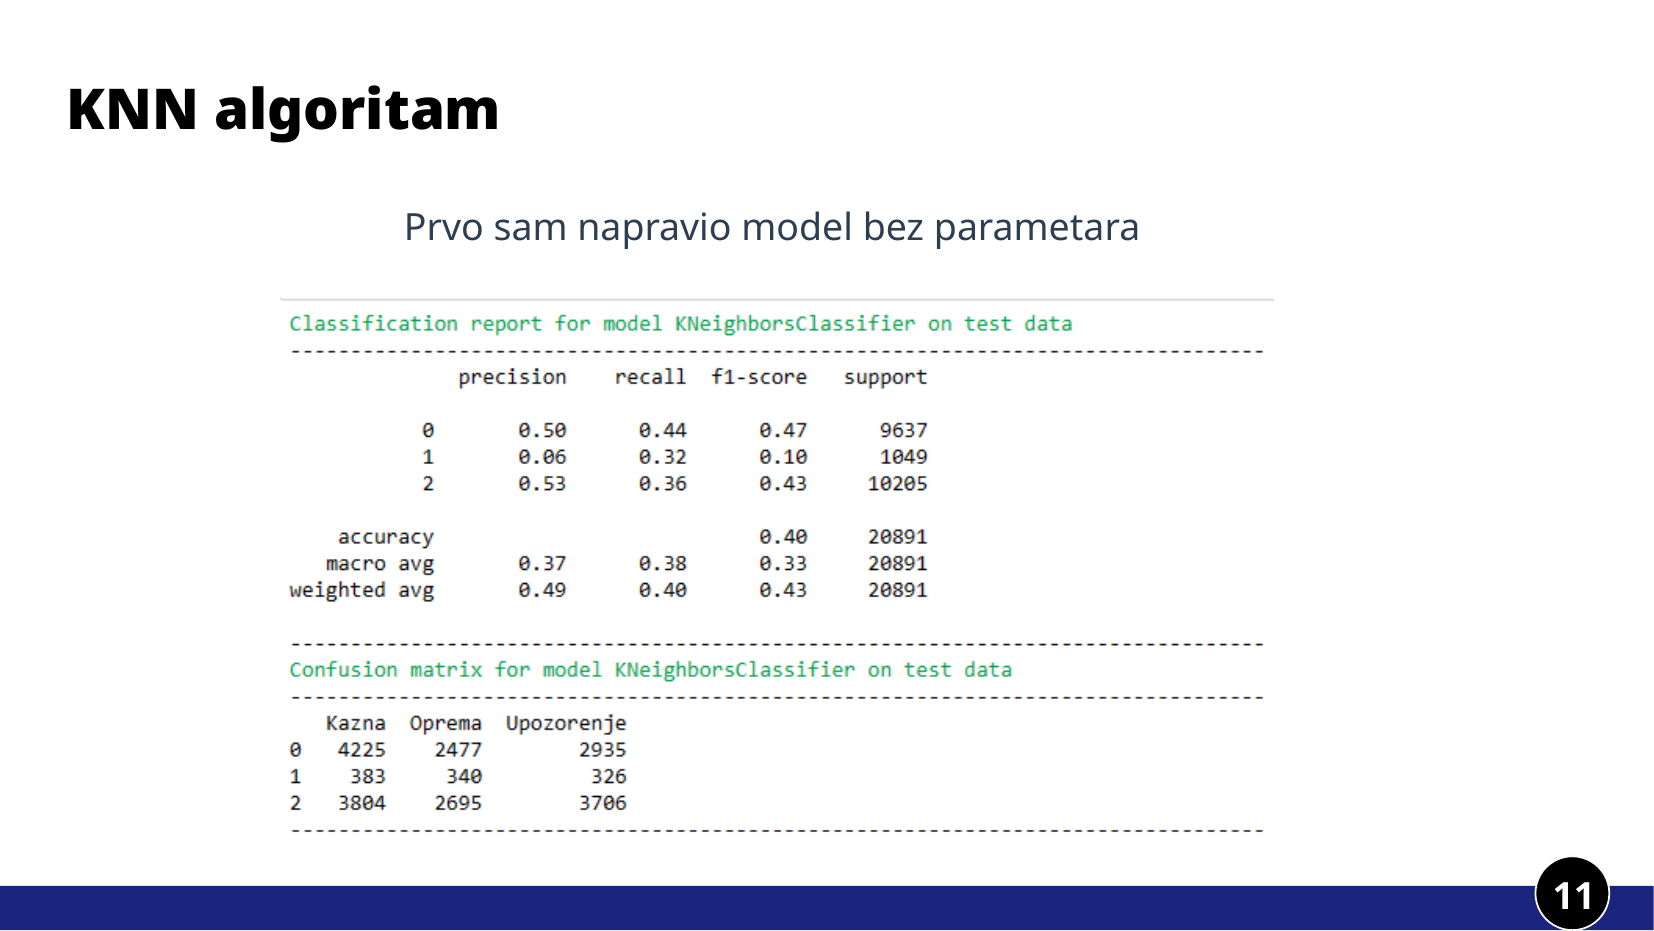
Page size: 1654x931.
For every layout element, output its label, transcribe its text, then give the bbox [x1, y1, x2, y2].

title KNN algoritam [66, 48, 1603, 168]
text_box Prvo sam napravio model bez parametara [249, 194, 1296, 257]
picture [246, 298, 1274, 843]
